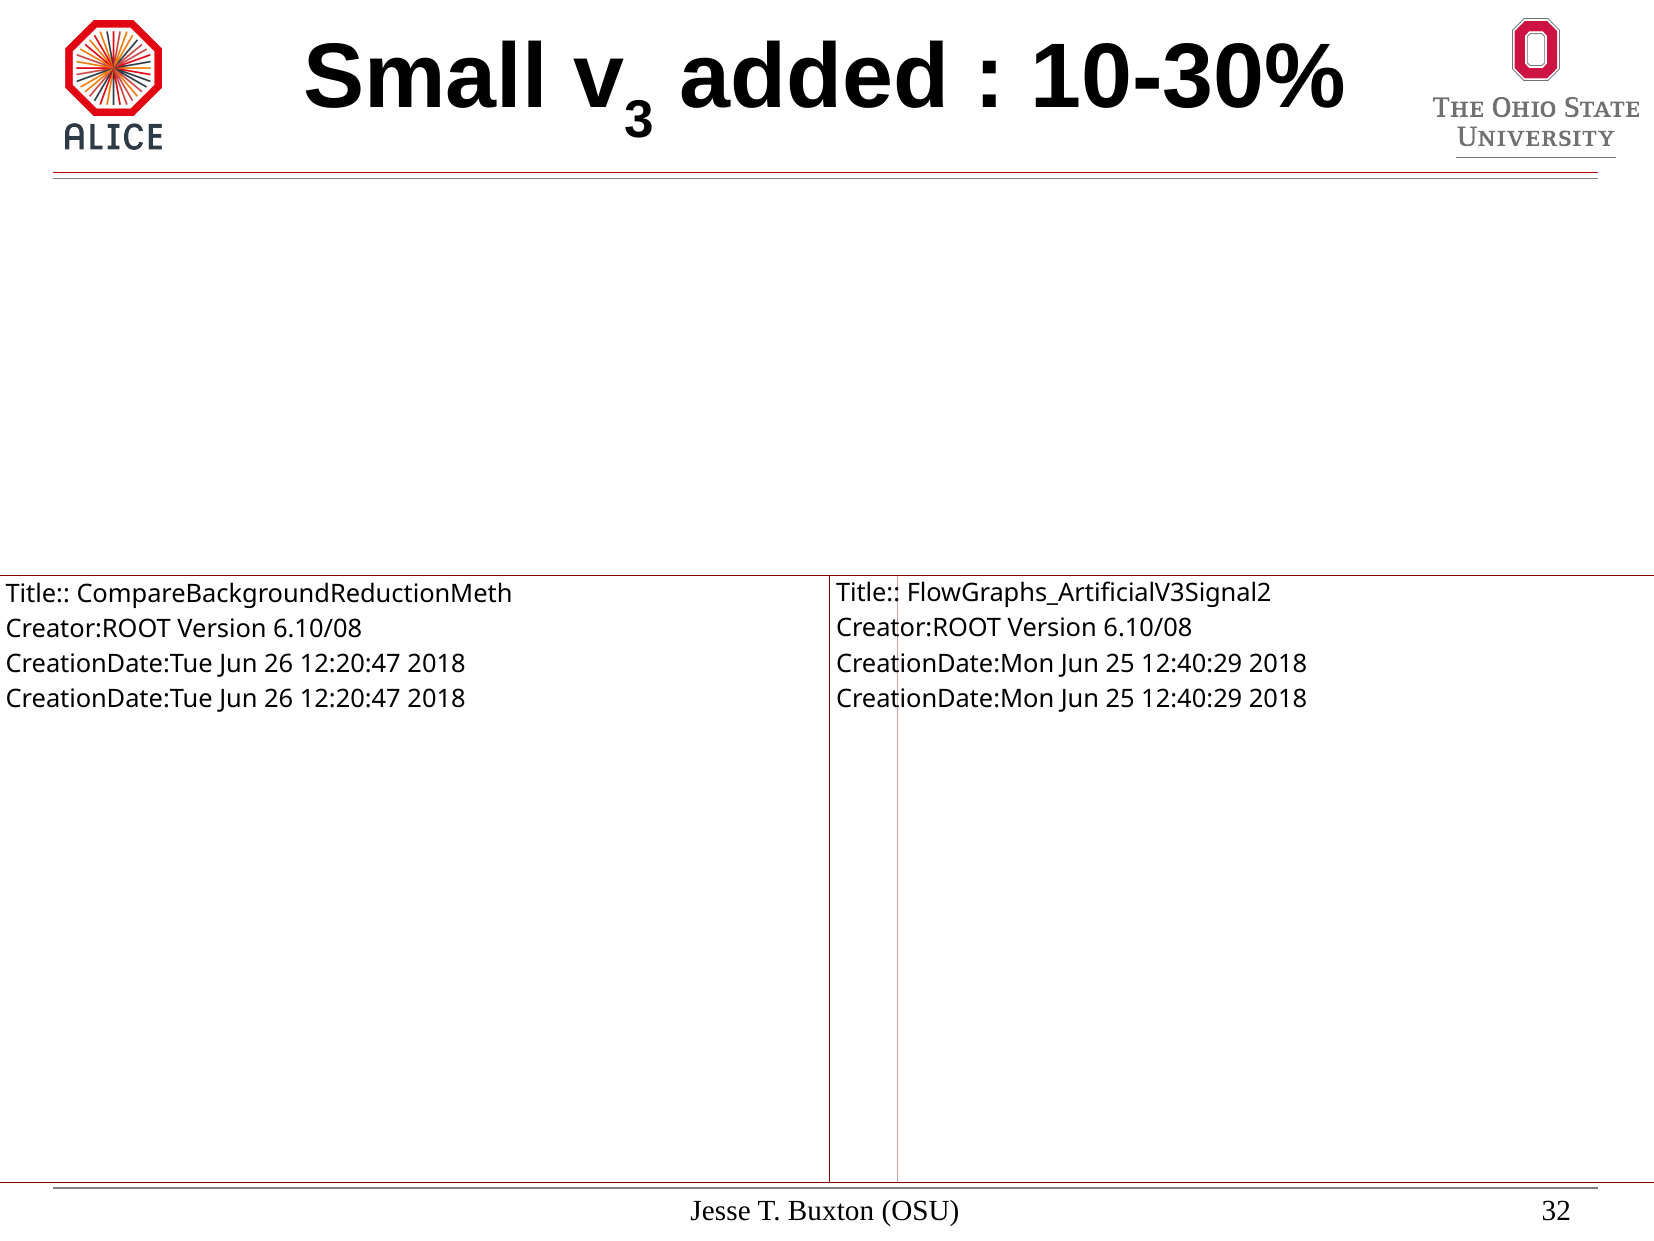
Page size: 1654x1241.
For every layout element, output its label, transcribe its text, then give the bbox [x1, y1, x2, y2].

picture [65, 20, 137, 150]
picture [0, 573, 1654, 1183]
picture [1513, 5, 1642, 171]
title Small v3 added : 10-30% [137, 1, 1513, 172]
